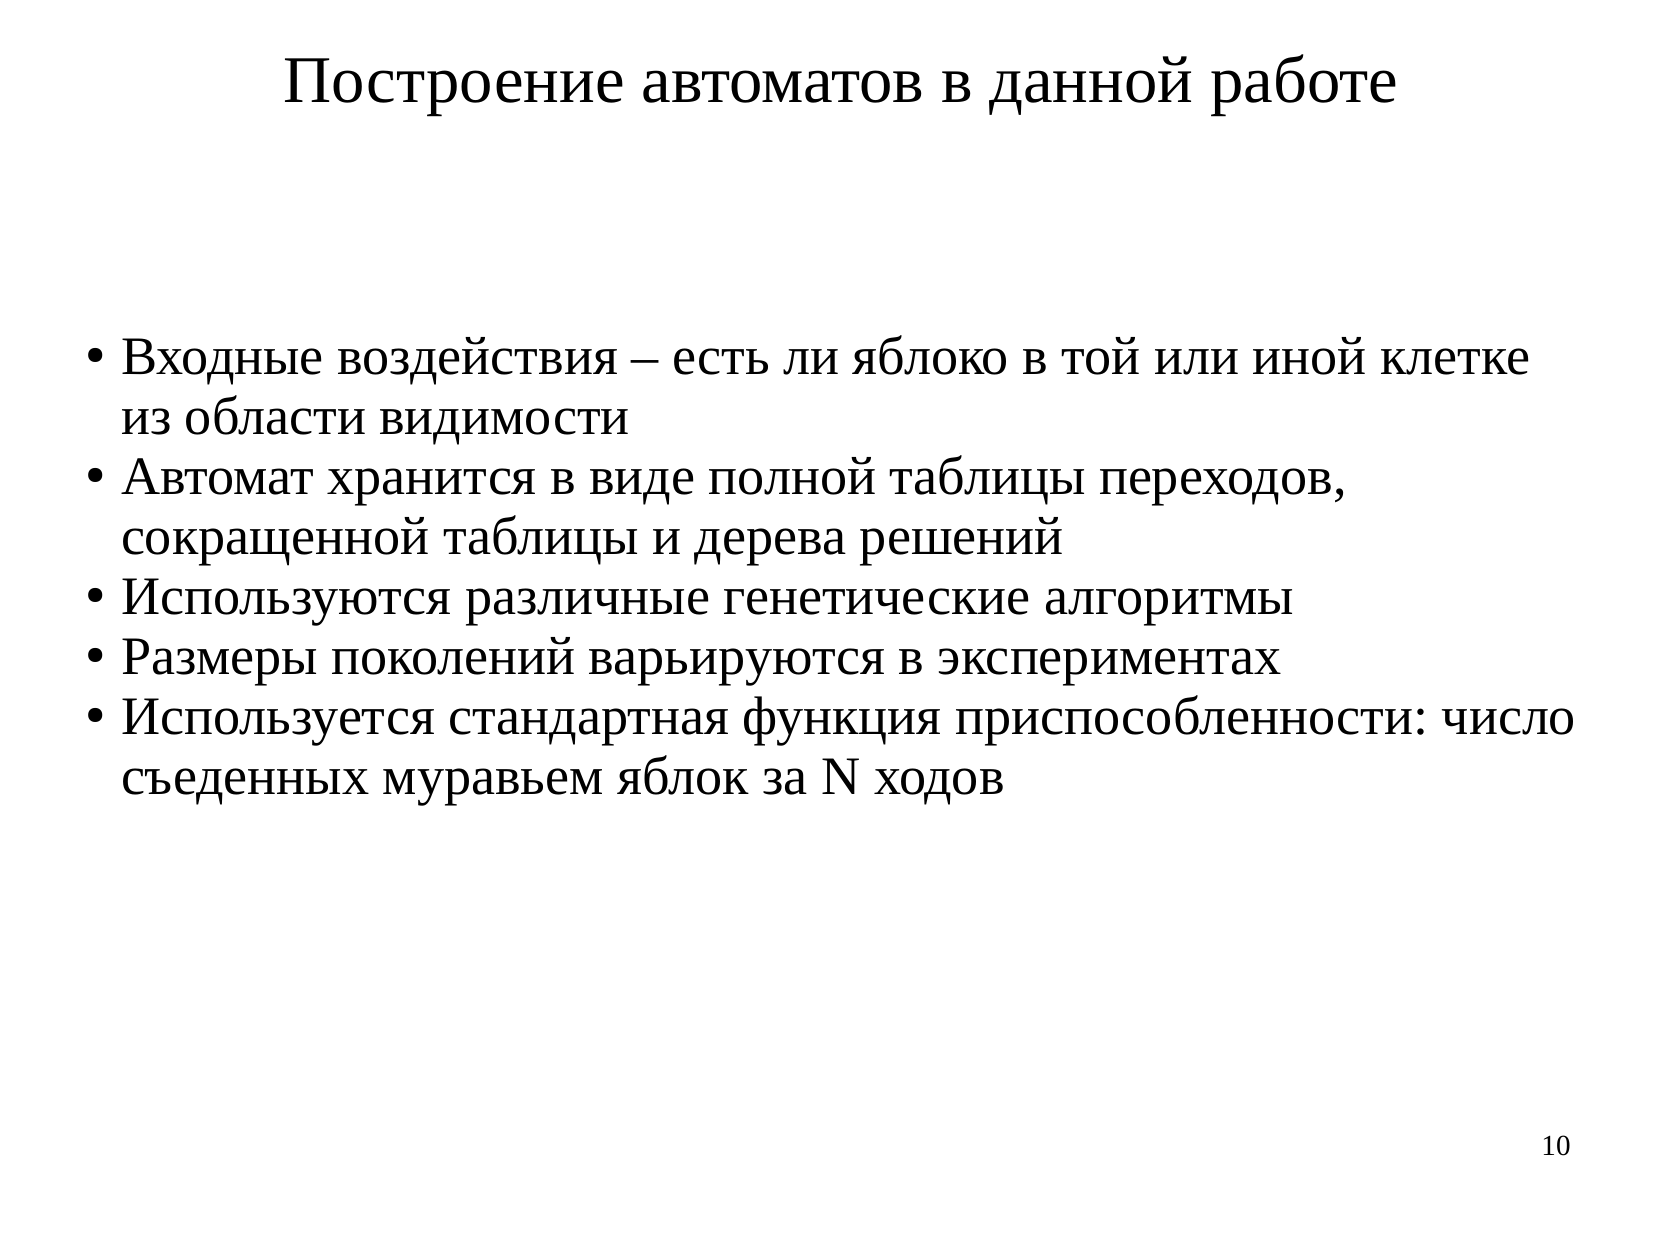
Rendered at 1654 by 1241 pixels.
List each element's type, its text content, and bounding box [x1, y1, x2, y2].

text_box Построение автоматов в данной работе [268, 35, 1416, 125]
text_box Входные воздействия – есть ли яблоко в той или иной клетке из области видимости Автомат хранится в виде полной таблицы переходов, сокращенной таблицы и дерева решений Используются различные генетические алгоритмы Размеры поколений варьируются в экспериментах Используется стандартная функция приспособленности: число съеденных муравьем яблок за N ходов [70, 318, 1608, 822]
